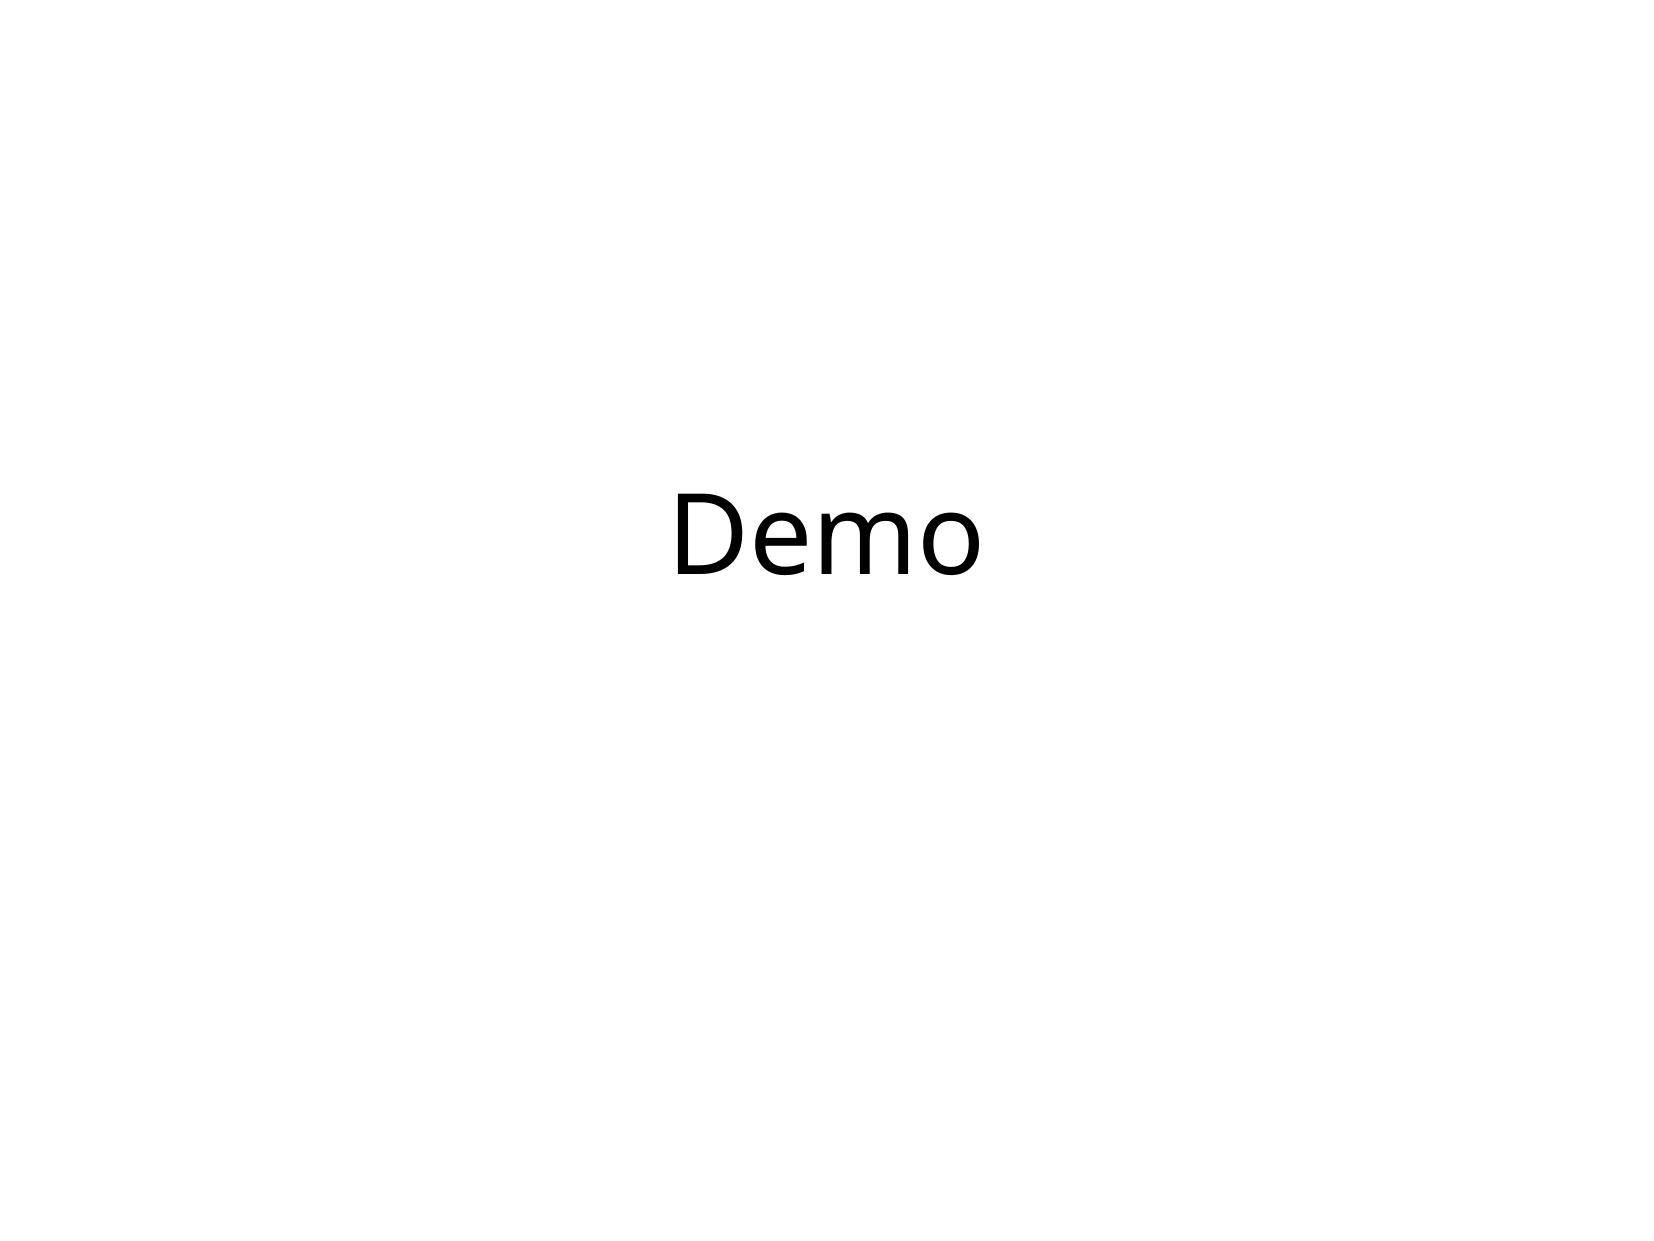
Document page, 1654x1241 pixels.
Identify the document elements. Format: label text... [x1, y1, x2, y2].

title Demo [82, 427, 1571, 635]
